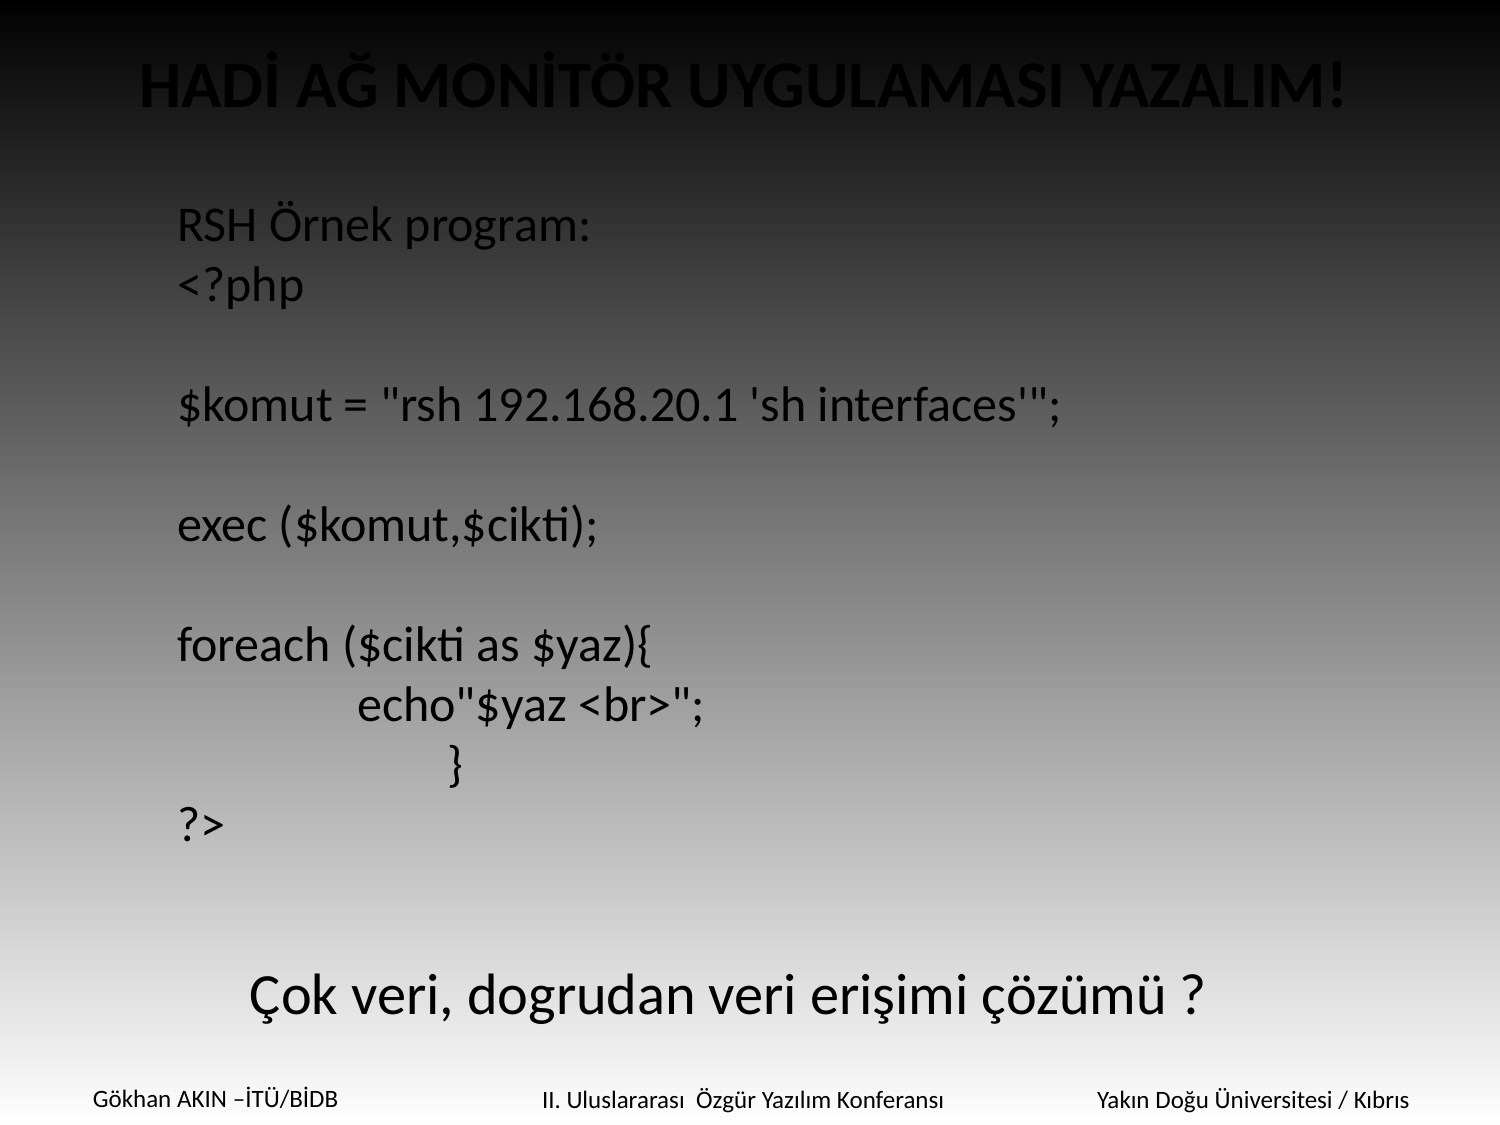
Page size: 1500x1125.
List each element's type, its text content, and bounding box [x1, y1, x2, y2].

text_box RSH Örnek program: <?php $komut = "rsh 192.168.20.1 'sh interfaces'"; exec ($komut,$cikti); foreach ($cikti as $yaz){ echo"$yaz <br>"; } ?> [162, 184, 1391, 920]
text_box HADİ AĞ MONİTÖR UYGULAMASI YAZALIM! [76, 33, 1412, 129]
text_box Çok veri, dogrudan veri erişimi çözümü ? [223, 949, 1235, 1034]
